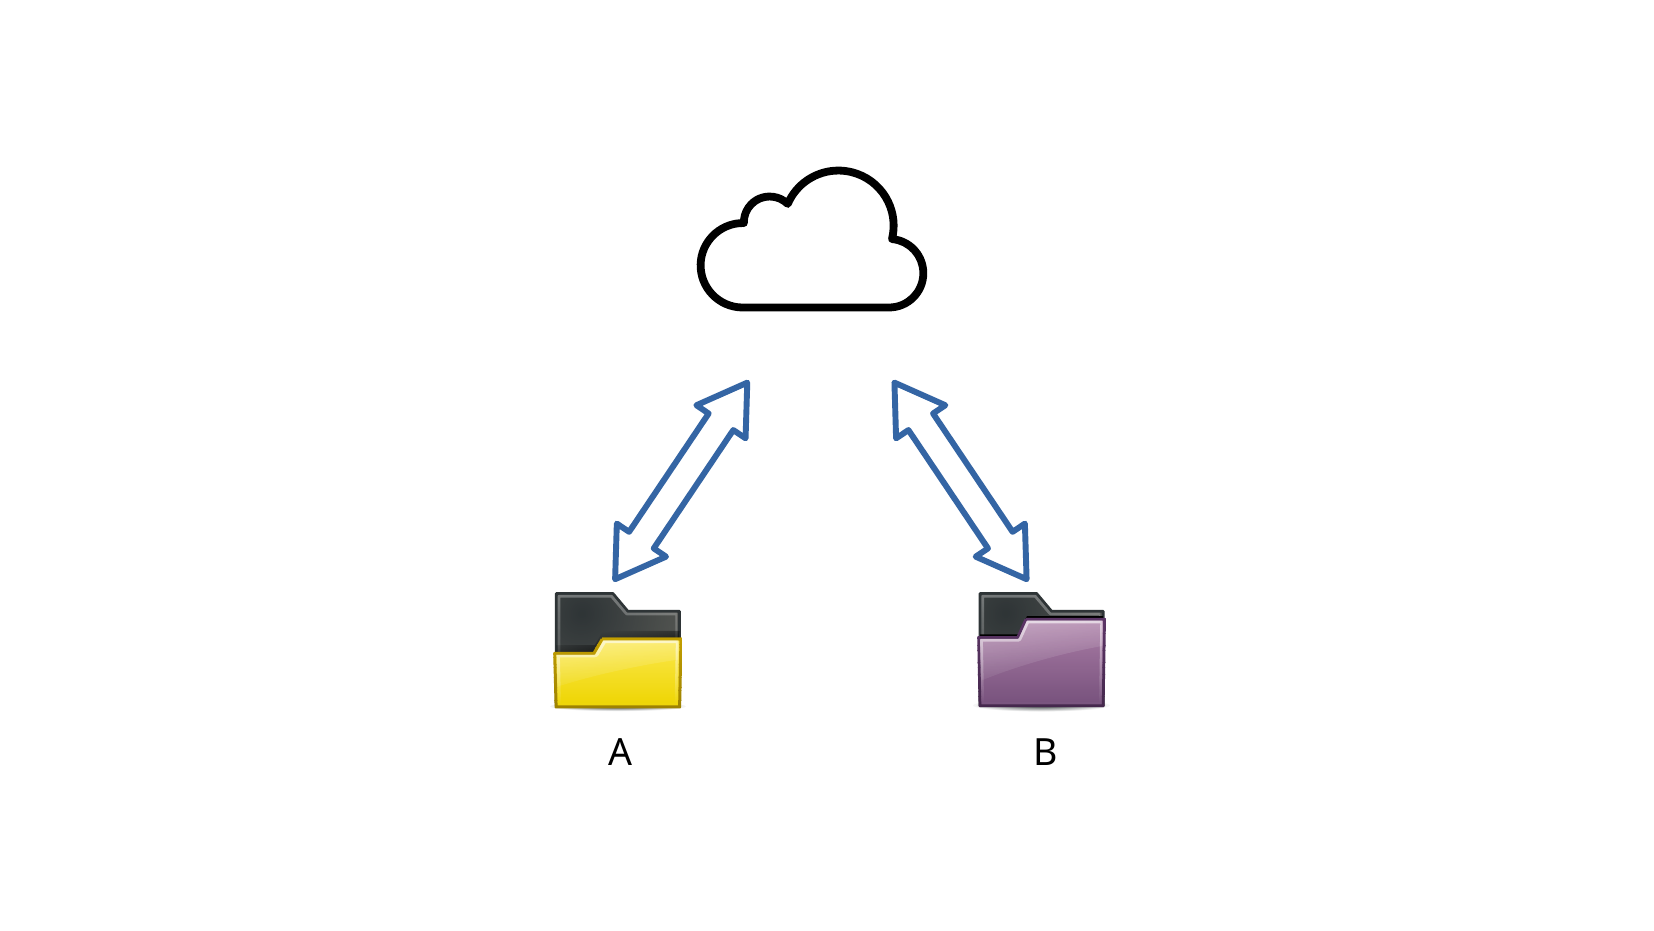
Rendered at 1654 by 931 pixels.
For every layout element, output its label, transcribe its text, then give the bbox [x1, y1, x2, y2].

picture [679, 118, 943, 355]
text_box A [578, 718, 662, 785]
picture [549, 580, 687, 719]
text_box B [1003, 718, 1087, 785]
picture [972, 580, 1111, 719]
